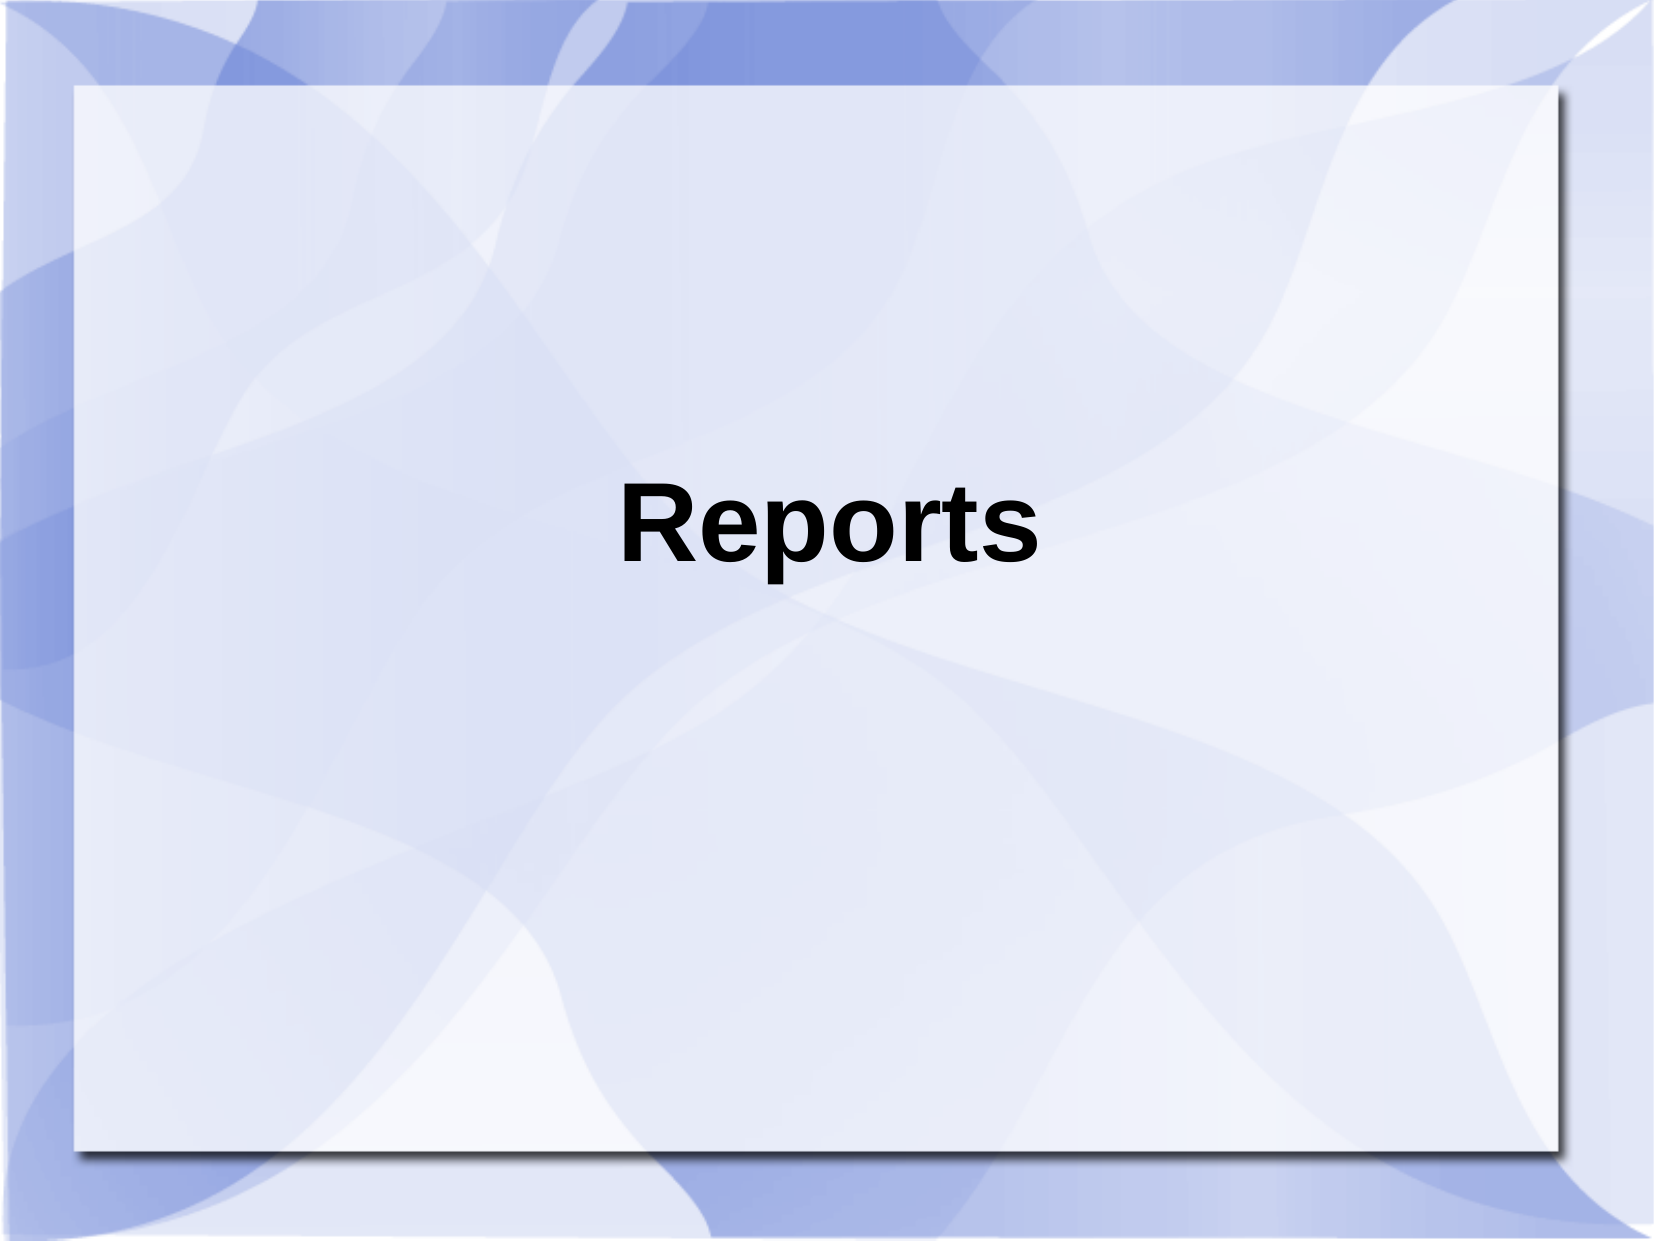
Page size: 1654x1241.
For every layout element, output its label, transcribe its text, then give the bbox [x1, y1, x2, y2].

picture [0, 0, 1654, 1241]
title Reports [123, 419, 1536, 627]
